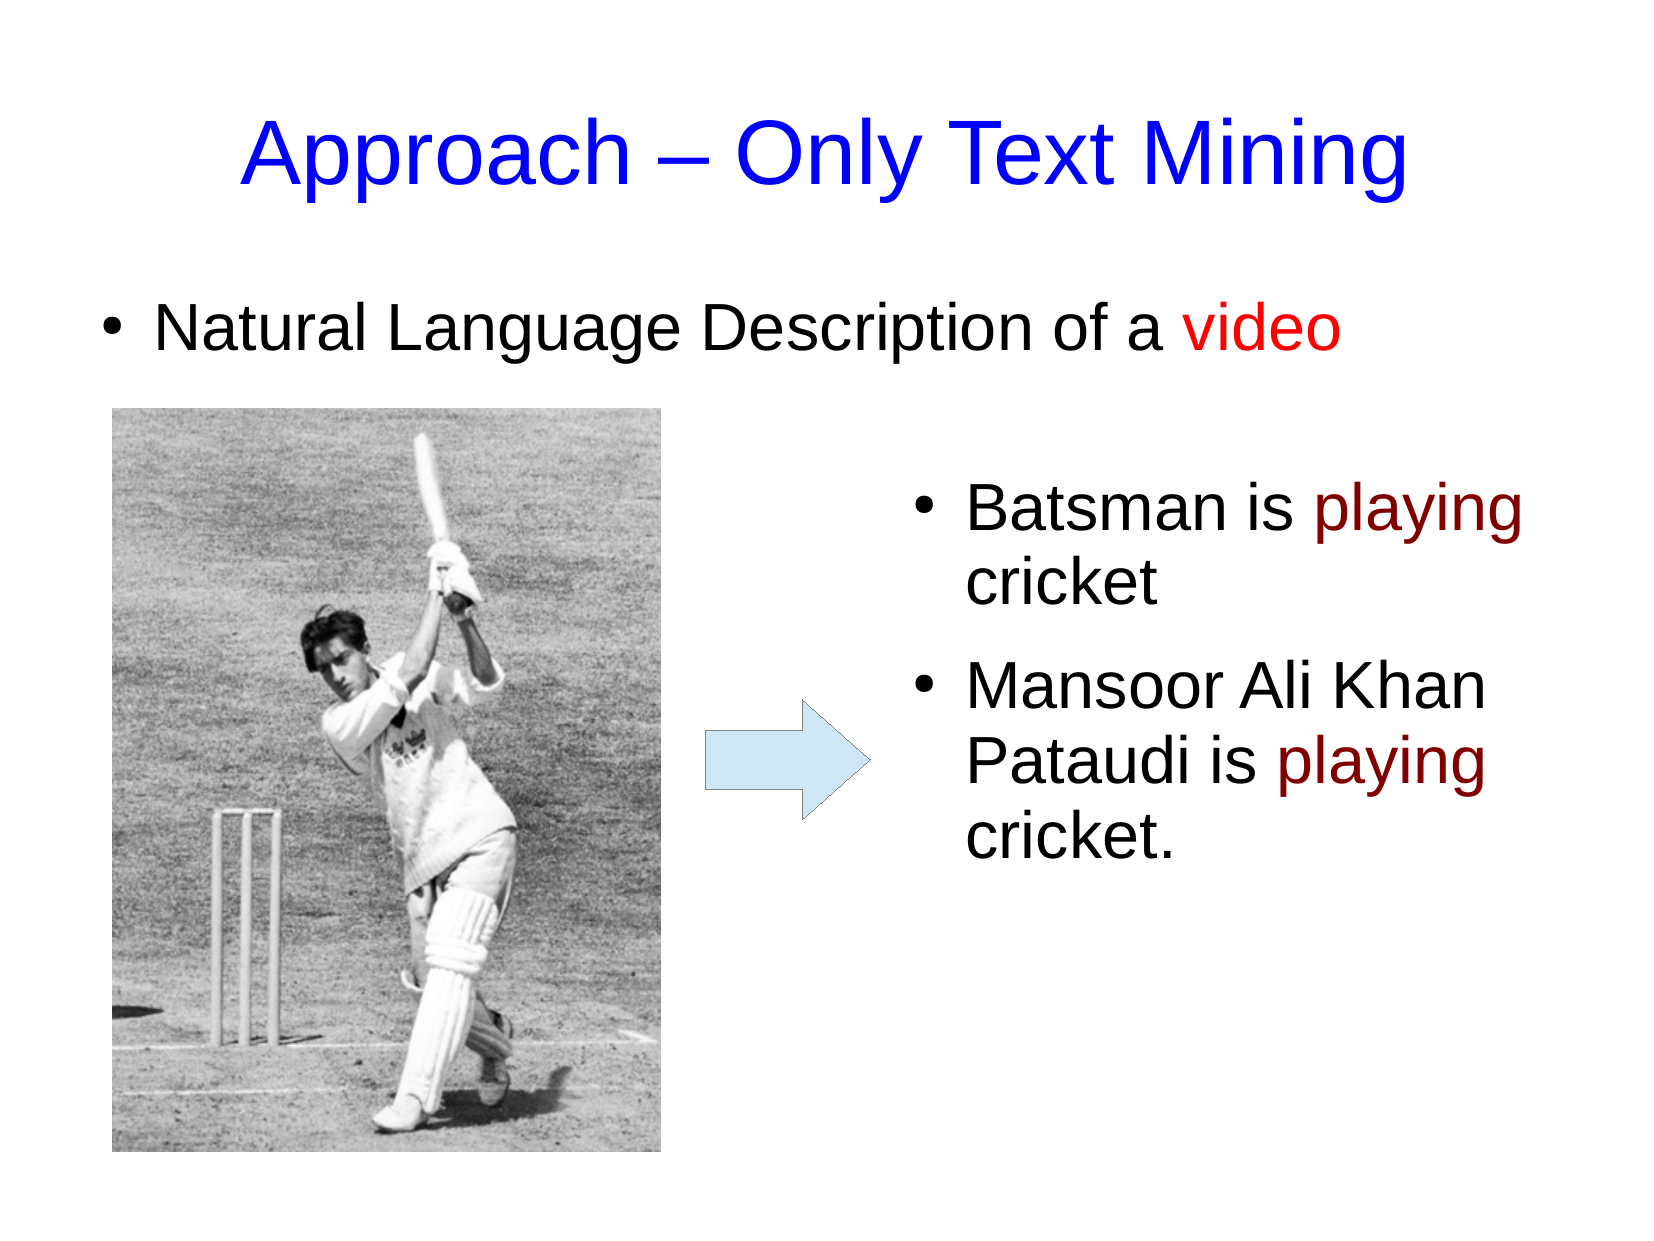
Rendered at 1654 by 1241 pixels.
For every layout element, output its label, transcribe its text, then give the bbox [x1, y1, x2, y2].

list Natural Language Description of a video [82, 290, 1538, 1010]
text_box [705, 699, 871, 820]
picture [112, 408, 661, 1152]
text_box Batsman is playing cricket Mansoor Ali Khan Pataudi is playing cricket. [894, 469, 1621, 1104]
title Approach – Only Text Mining [82, 49, 1571, 257]
